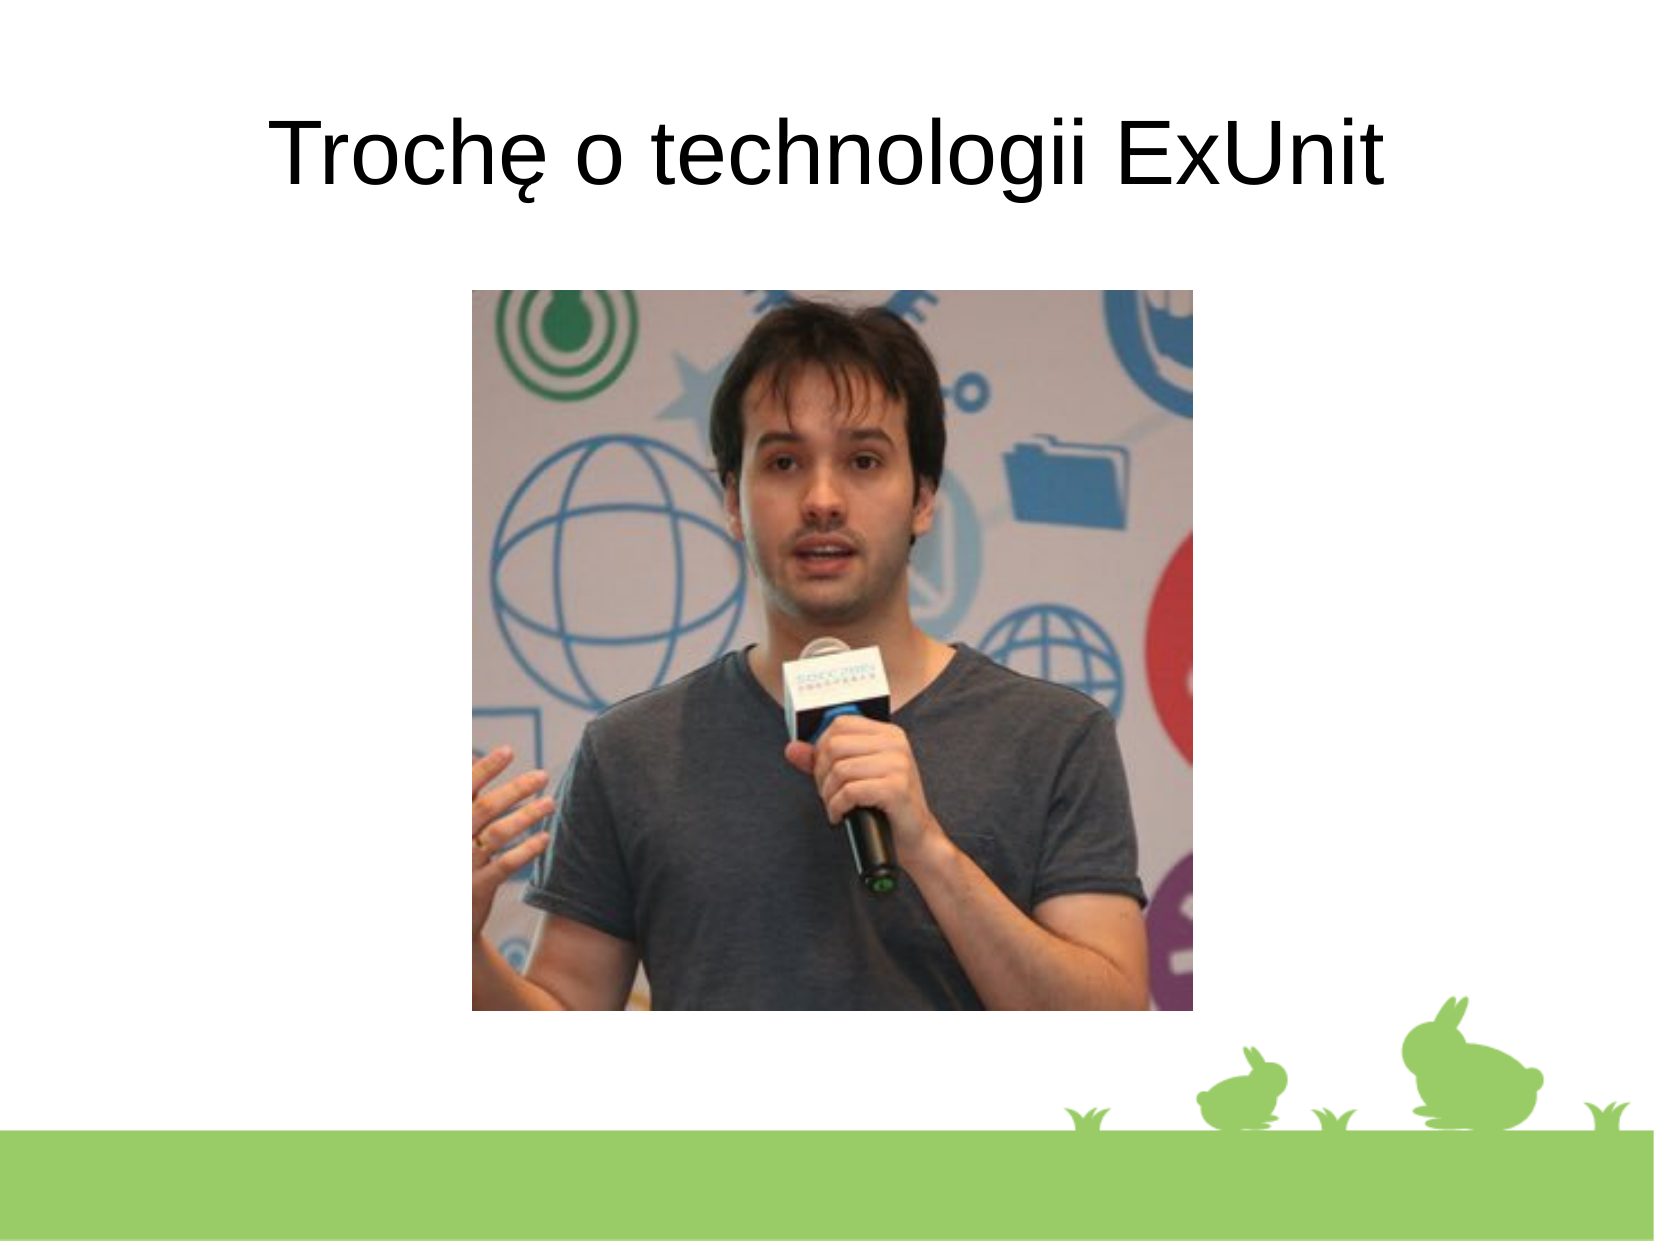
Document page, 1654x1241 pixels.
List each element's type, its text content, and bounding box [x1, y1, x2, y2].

picture [0, 0, 1654, 1241]
title Trochę o technologii ExUnit [82, 49, 1571, 257]
